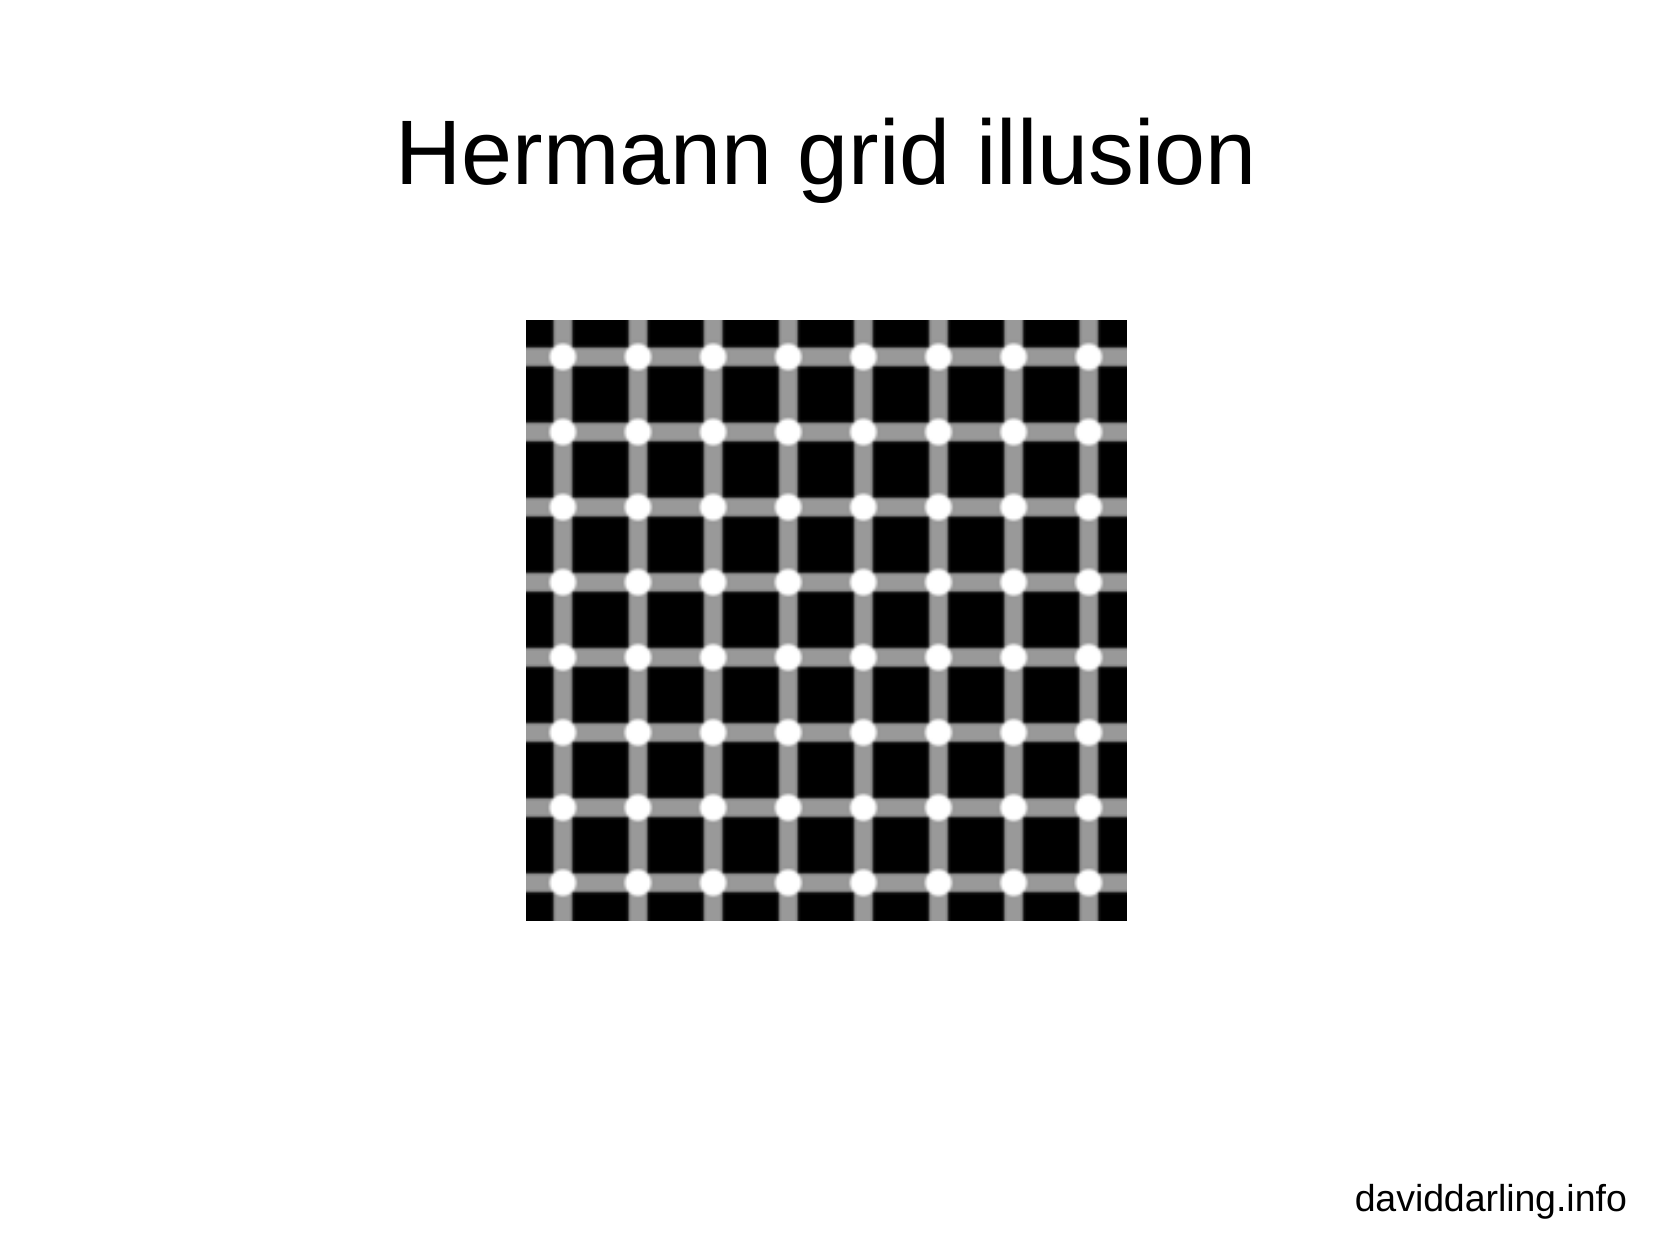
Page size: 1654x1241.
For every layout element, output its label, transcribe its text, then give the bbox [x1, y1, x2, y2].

text_box daviddarling.info [1340, 1170, 1642, 1228]
title Hermann grid illusion [82, 49, 1571, 257]
picture [526, 320, 1127, 921]
